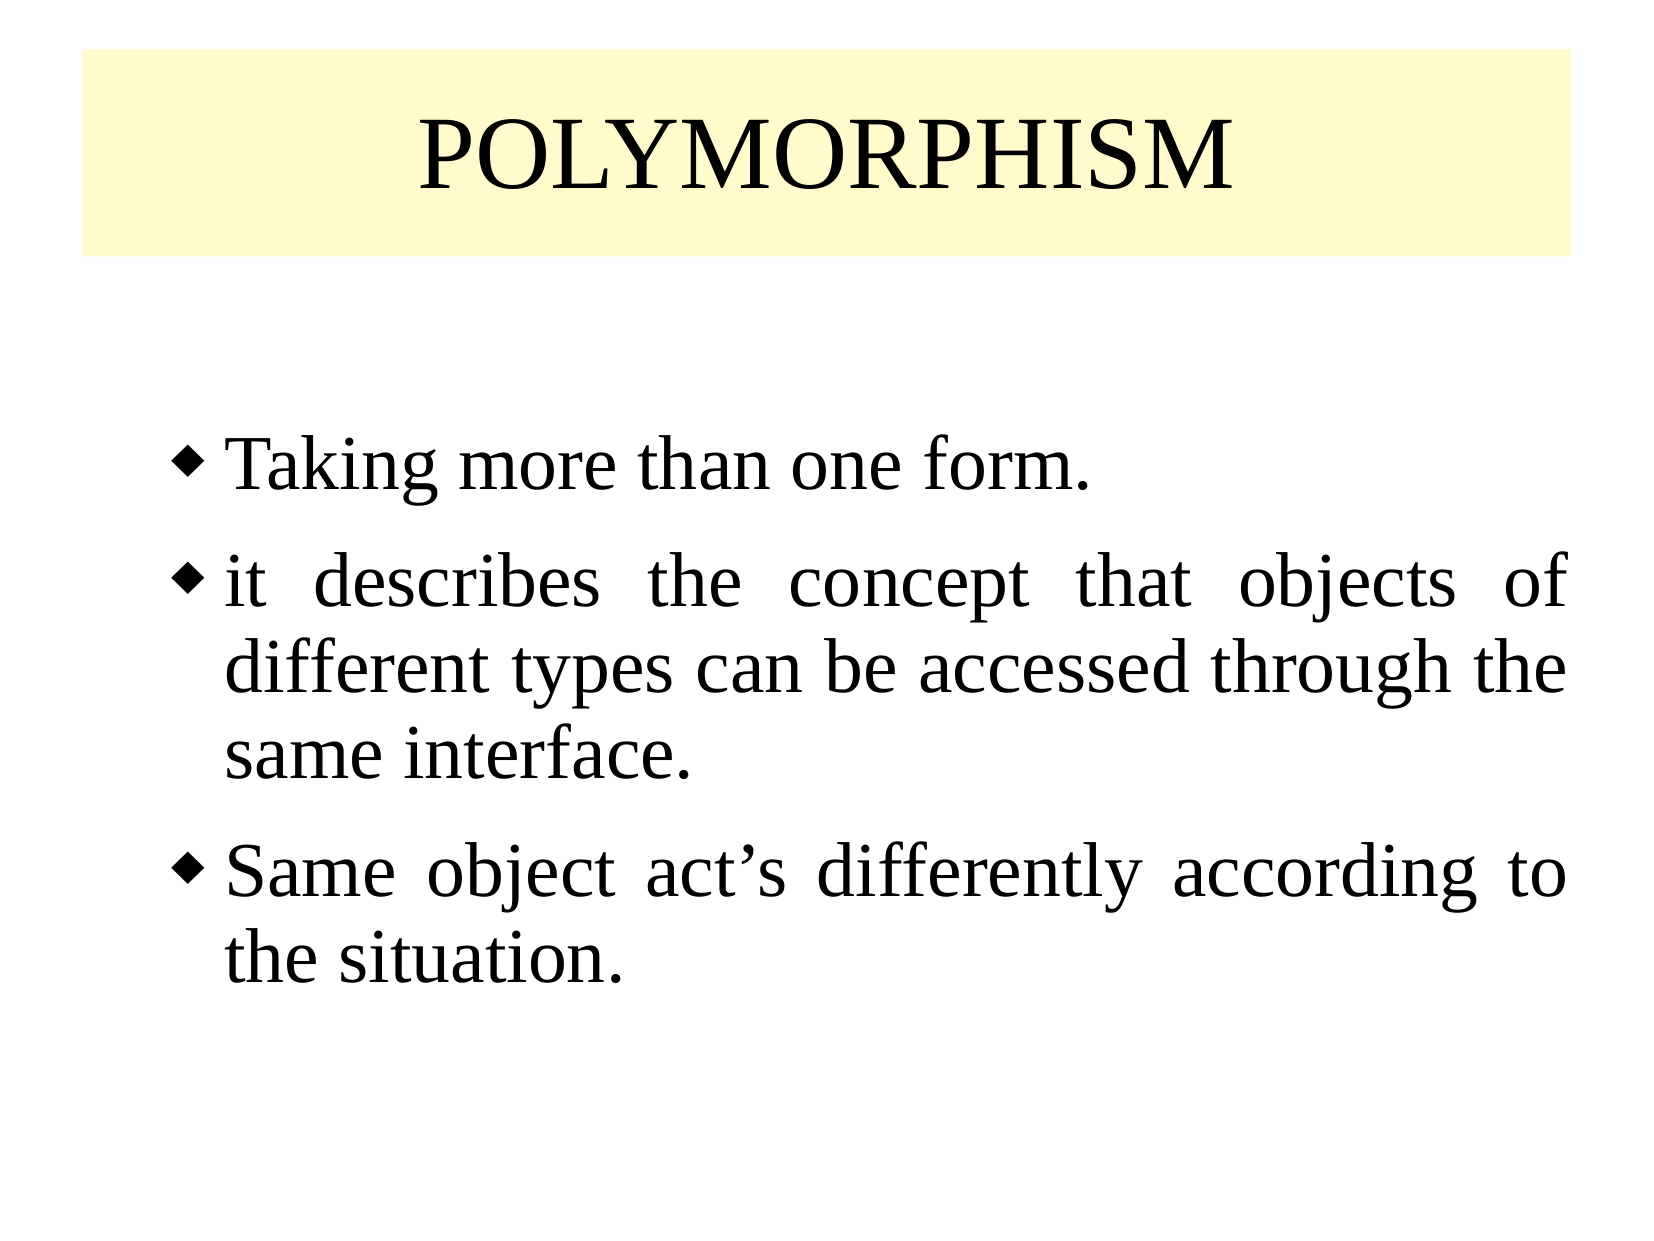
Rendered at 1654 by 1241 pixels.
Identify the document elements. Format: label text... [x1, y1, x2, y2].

list Taking more than one form. it describes the concept that objects of different types can be accessed through the same interface. Same object act’s differently according to the situation. [82, 290, 1571, 1010]
title POLYMORPHISM [82, 49, 1571, 257]
